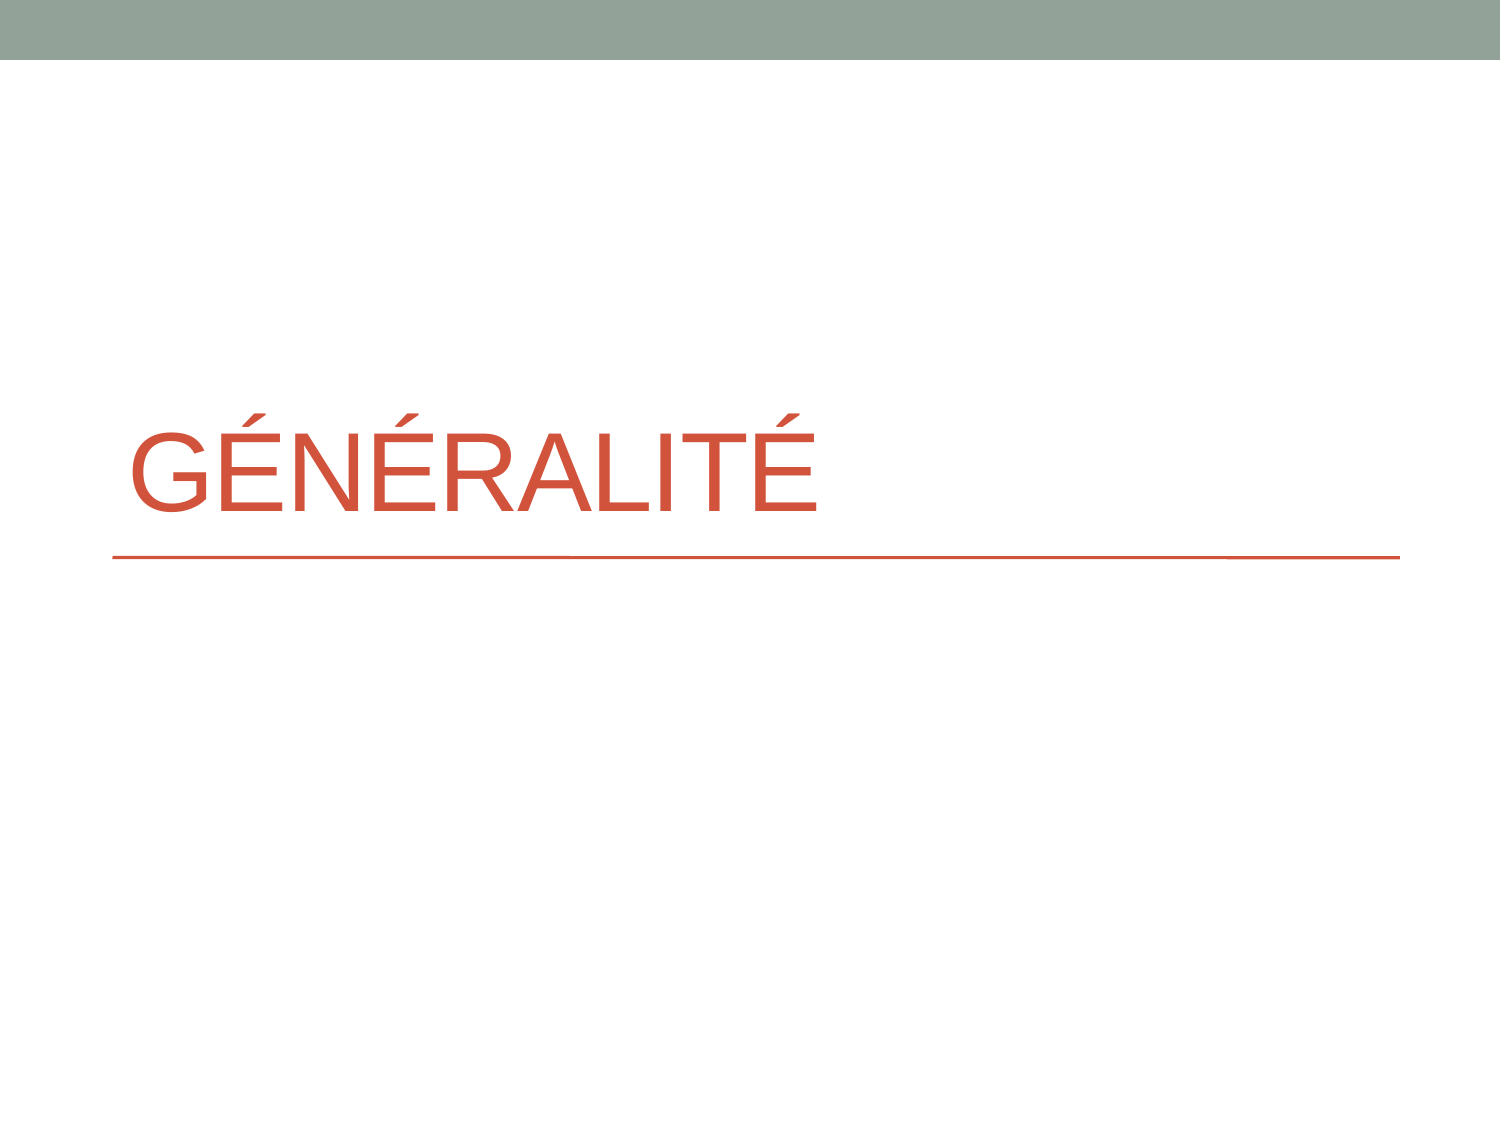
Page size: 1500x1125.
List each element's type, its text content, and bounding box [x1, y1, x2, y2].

title généralité [112, 224, 1400, 542]
